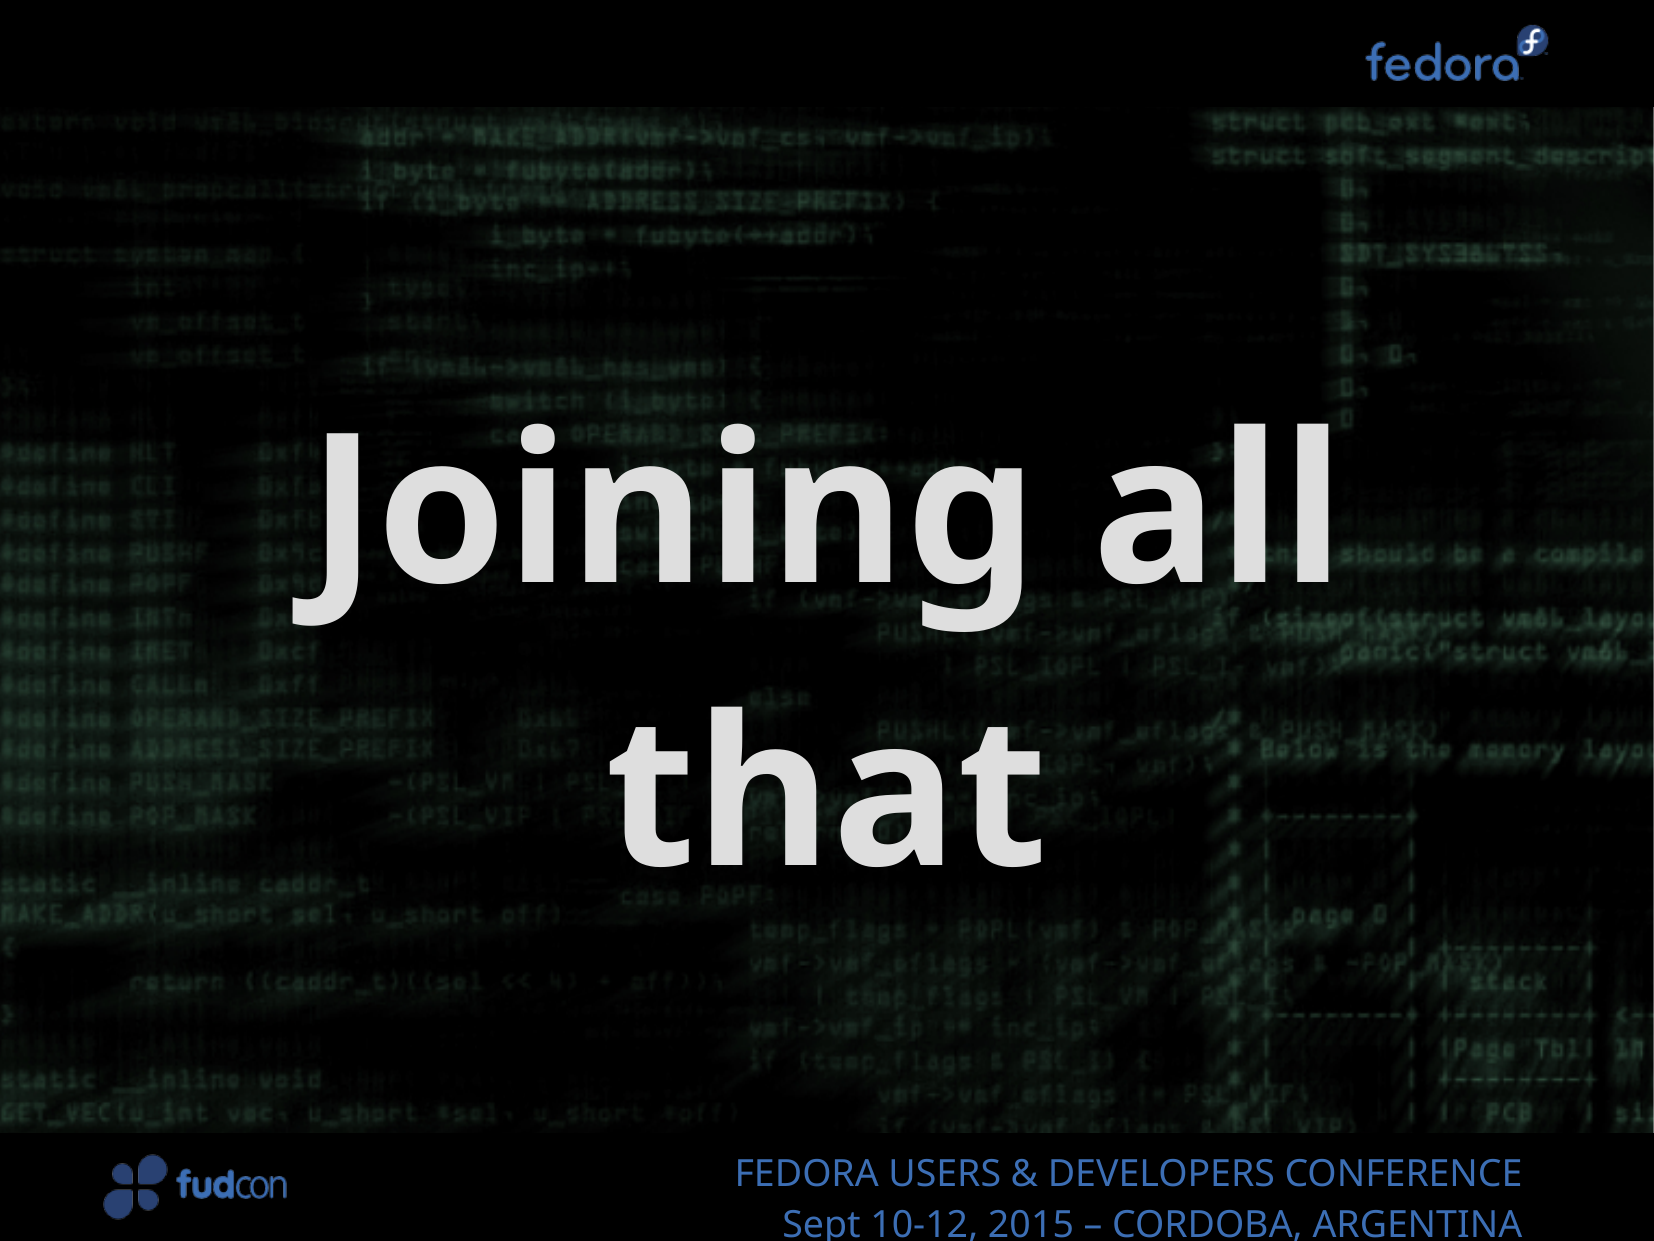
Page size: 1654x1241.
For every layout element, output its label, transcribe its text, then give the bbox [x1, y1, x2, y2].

picture [0, 0, 1654, 1241]
text_box Joining all that [163, 352, 1490, 888]
